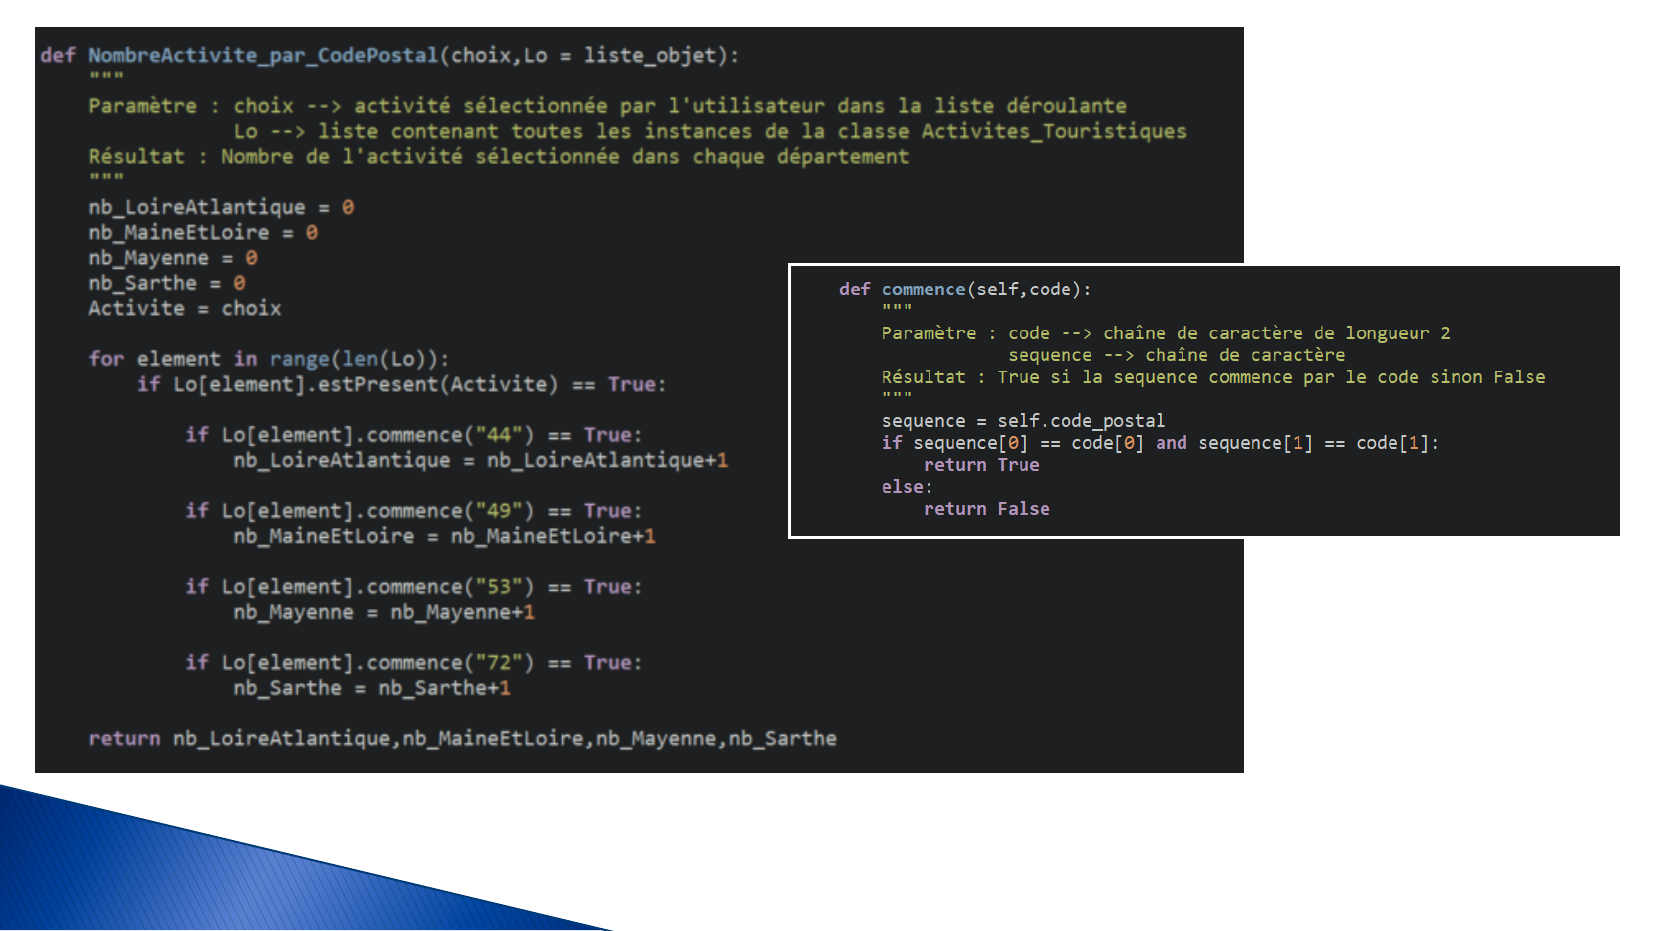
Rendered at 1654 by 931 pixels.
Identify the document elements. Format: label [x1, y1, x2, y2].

picture [35, 27, 1244, 773]
picture [0, 787, 600, 931]
picture [791, 266, 1621, 536]
